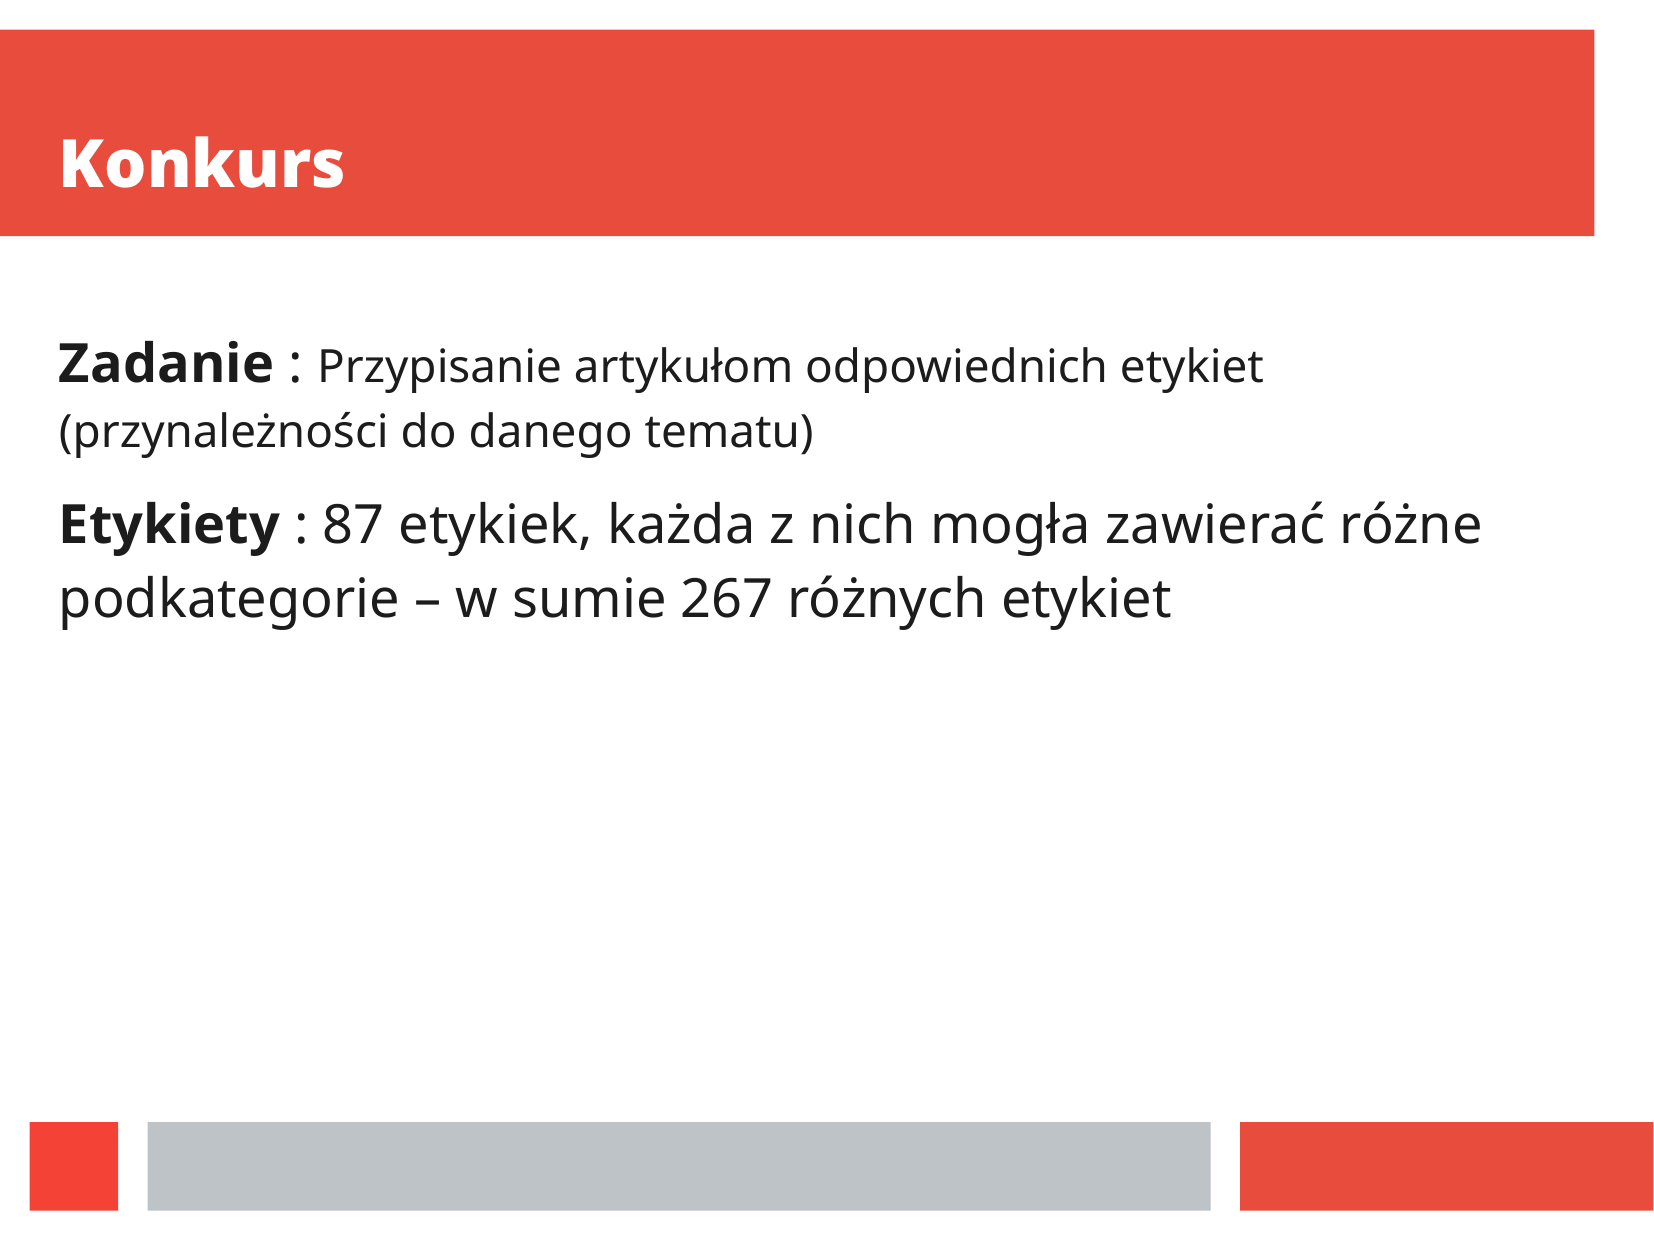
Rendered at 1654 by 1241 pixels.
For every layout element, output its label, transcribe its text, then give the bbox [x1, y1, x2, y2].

list Zadanie : Przypisanie artykułom odpowiednich etykiet (przynależności do danego tematu) Etykiety : 87 etykiek, każda z nich mogła zawierać różne podkategorie – w sumie 267 różnych etykiet [59, 324, 1565, 1093]
title Konkurs [59, 59, 1595, 207]
